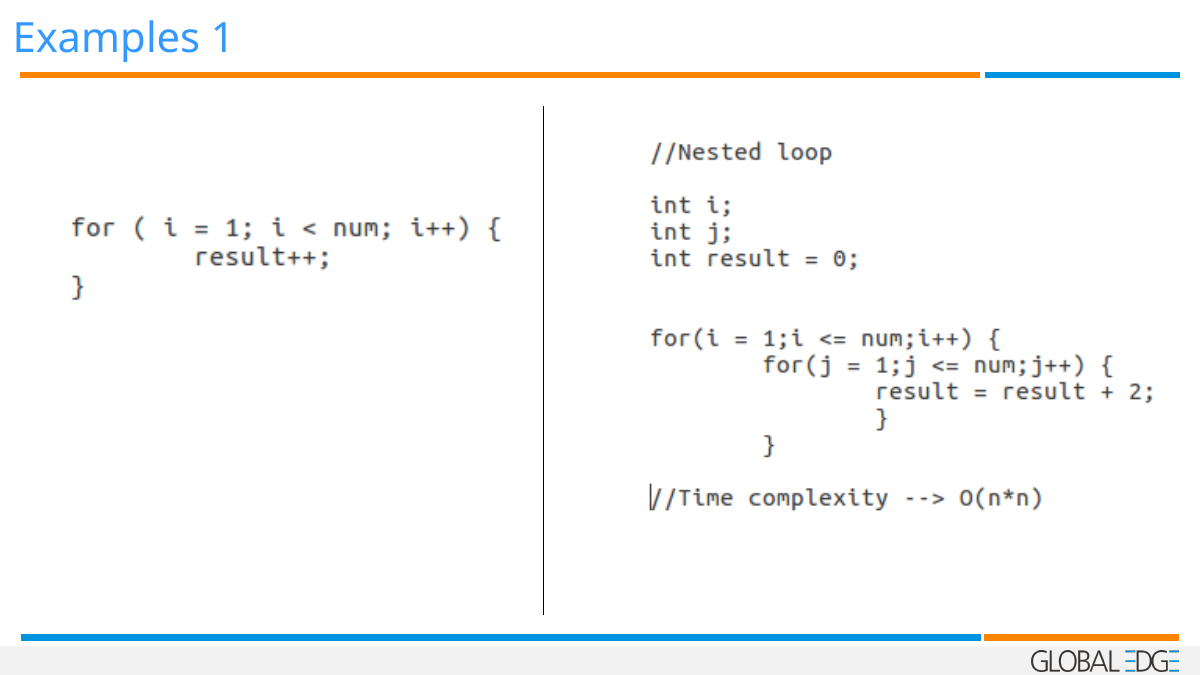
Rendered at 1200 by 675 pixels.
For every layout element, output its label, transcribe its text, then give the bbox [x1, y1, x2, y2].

picture [35, 185, 532, 319]
picture [1031, 650, 1179, 672]
title Examples 1 [12, 9, 1088, 63]
picture [636, 132, 1193, 545]
